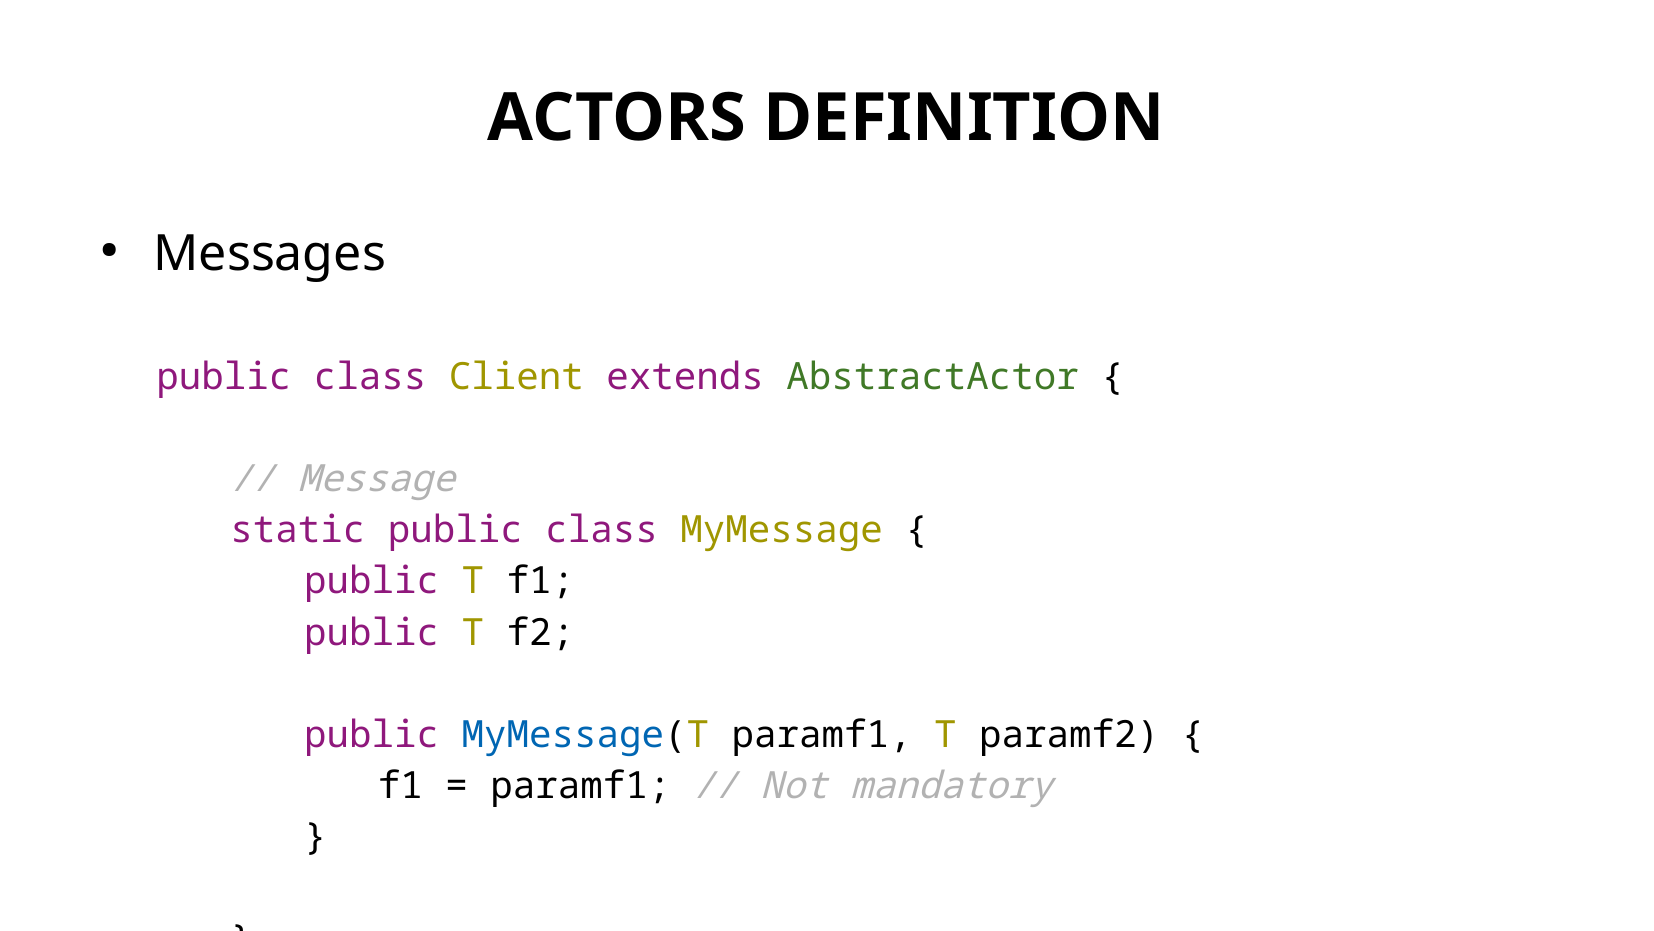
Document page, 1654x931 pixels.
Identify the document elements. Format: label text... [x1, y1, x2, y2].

text_box public class Client extends AbstractActor { // Message static public class MyMessage { public T f1; public T f2; public MyMessage(T paramf1, T paramf2) { f1 = paramf1; // Not mandatory } } ... } [141, 342, 1512, 886]
title ACTORS DEFINITION [82, 36, 1571, 193]
list Messages [82, 217, 1571, 757]
